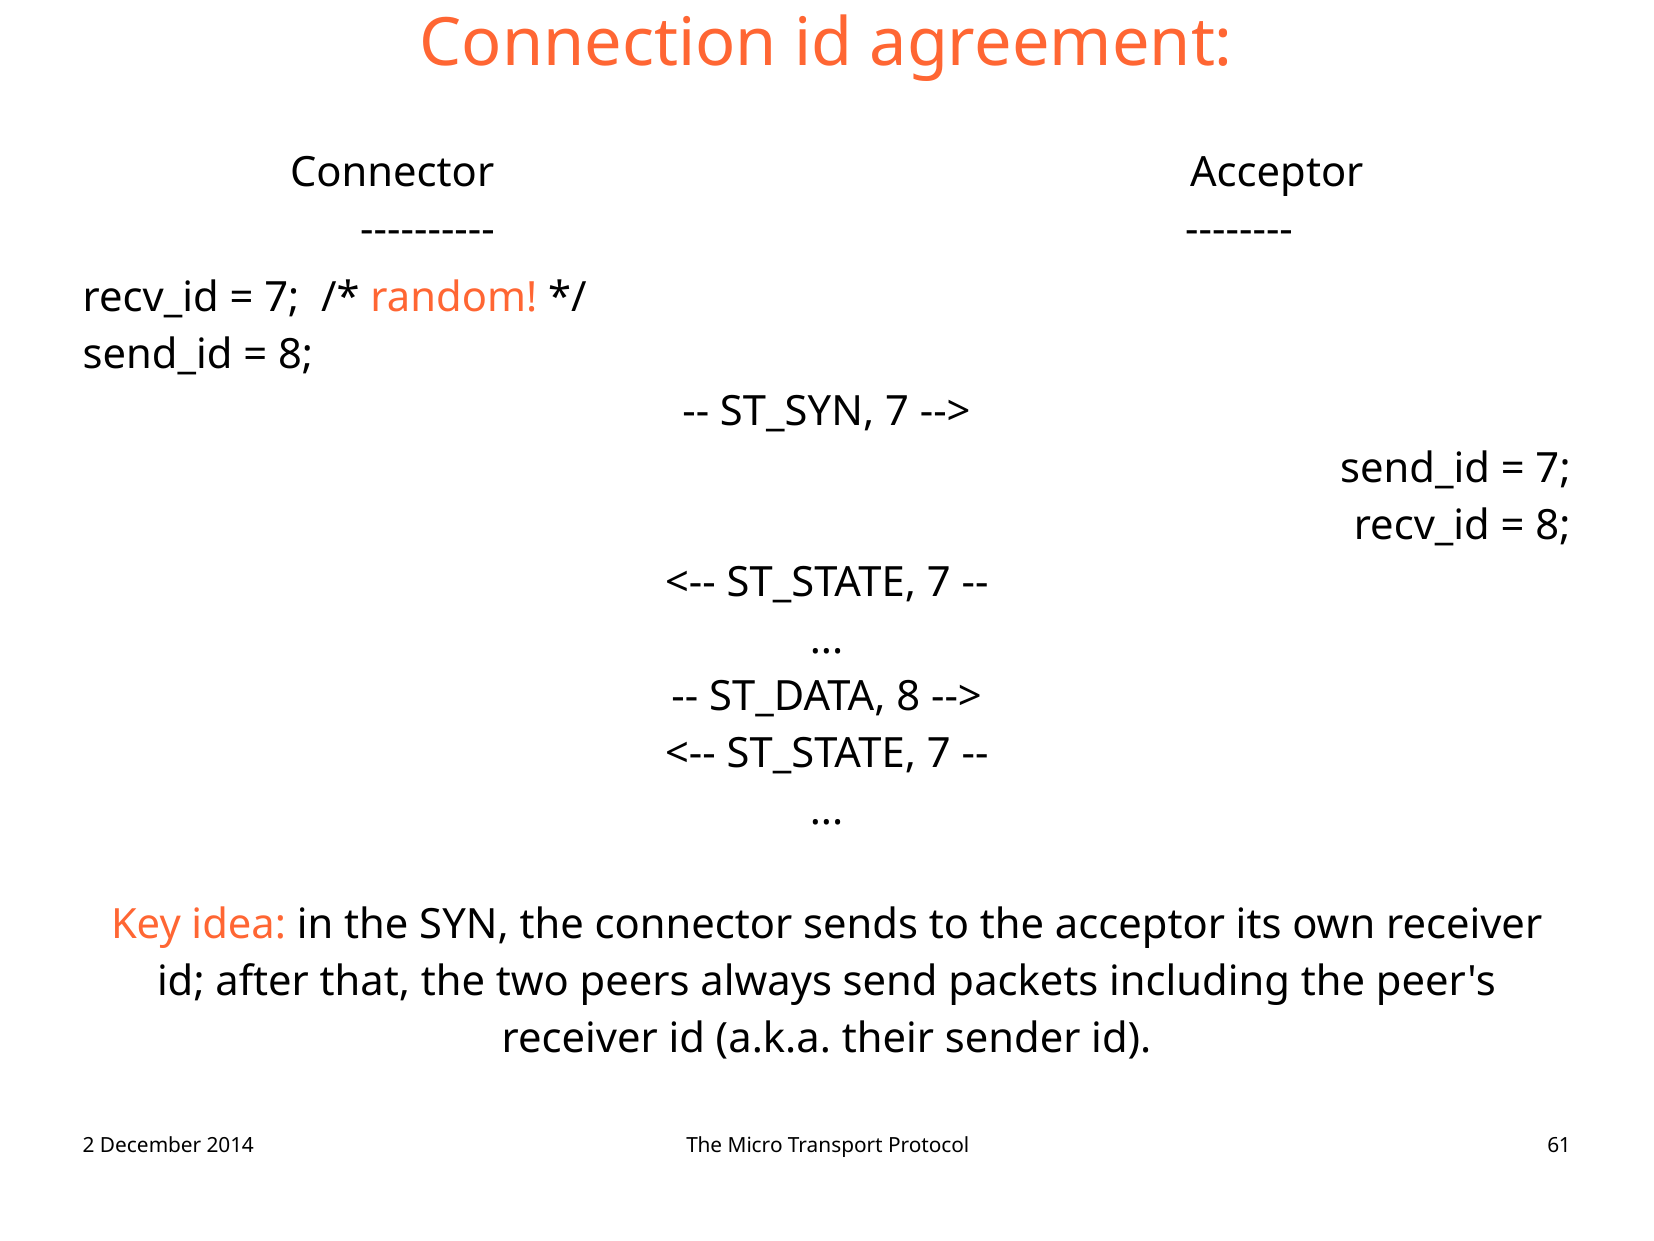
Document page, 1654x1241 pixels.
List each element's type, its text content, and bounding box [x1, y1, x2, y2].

subtitle Connection id agreement: Connector Acceptor ---------- -------- recv_id = 7; /* random! */ send_id = 8; -- ST_SYN, 7 --> send_id = 7; recv_id = 8; <-- ST_STATE, 7 -- ... -- ST_DATA, 8 --> <-- ST_STATE, 7 -- ... Key idea: in the SYN, the connector sends to the acceptor its own receiver id; after that, the two peers always send packets including the peer's receiver id (a.k.a. their sender id). [82, 35, 1571, 1024]
